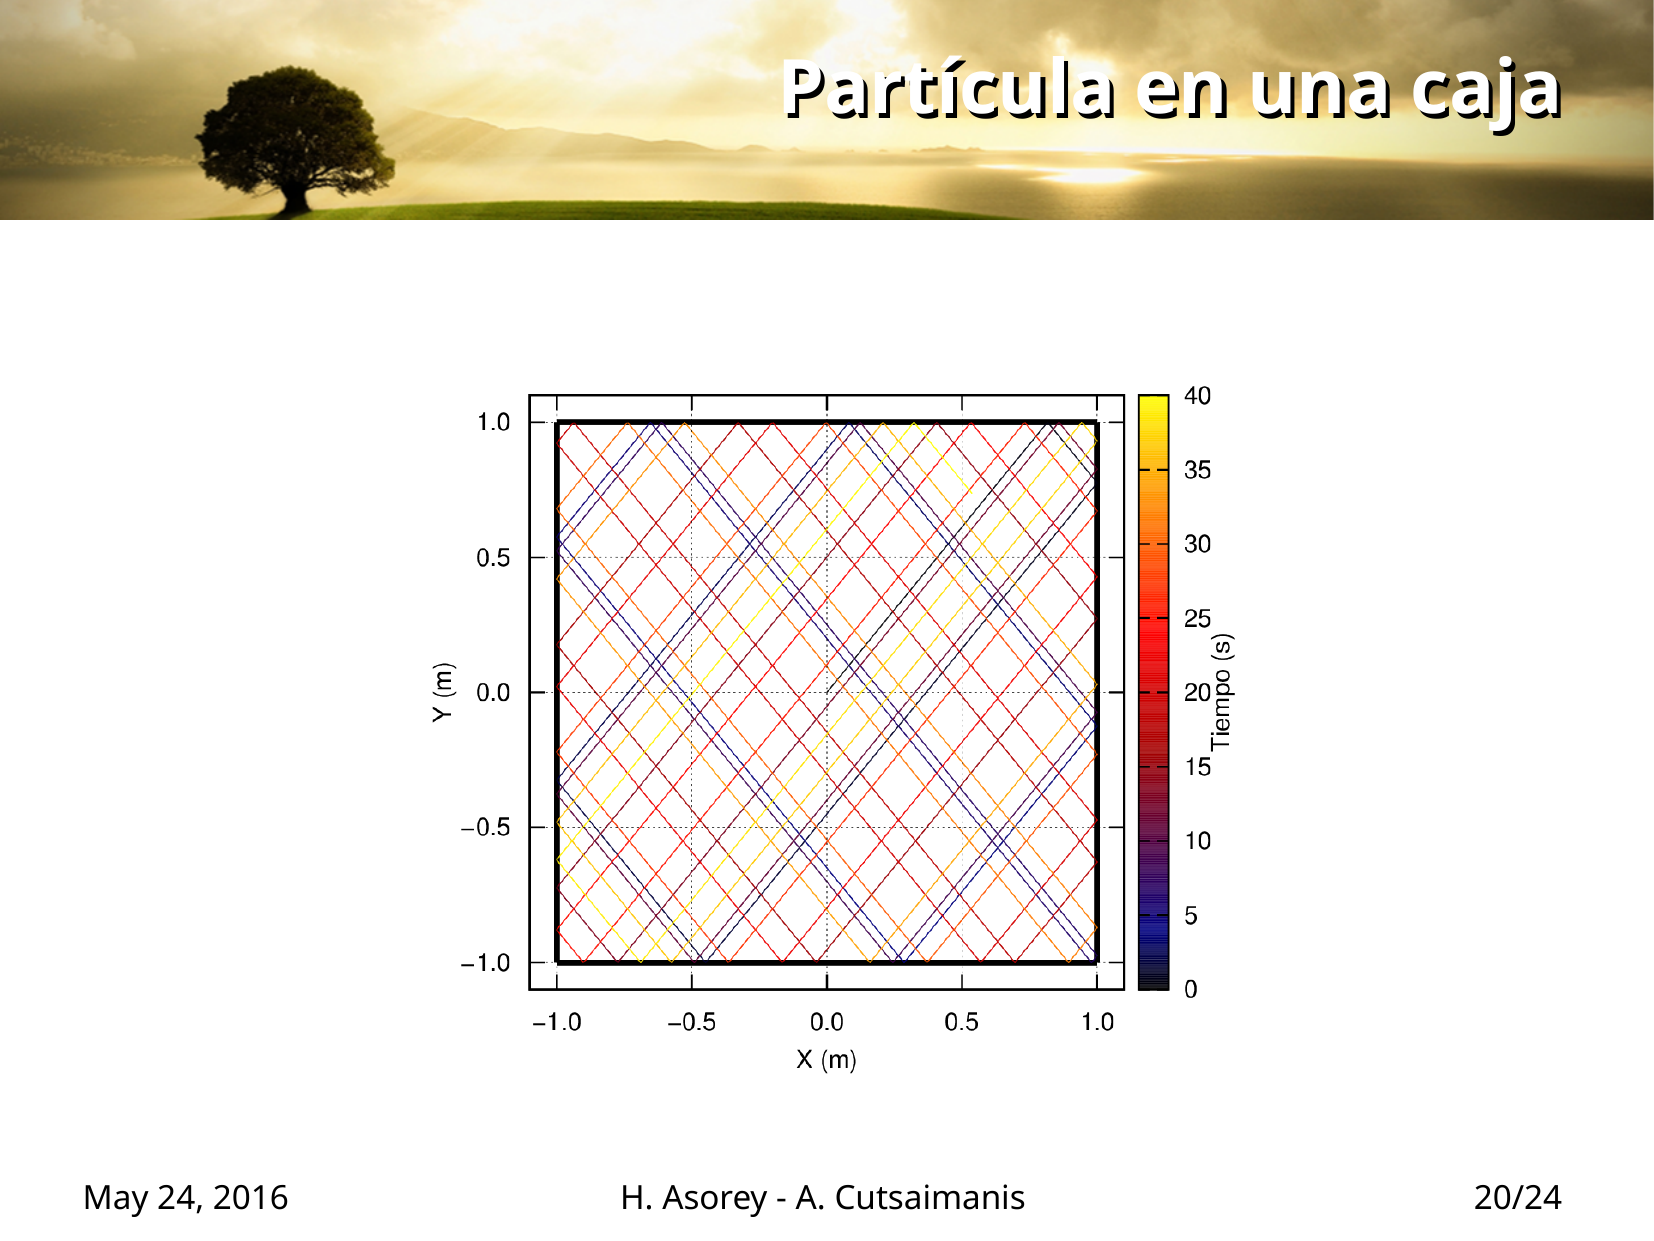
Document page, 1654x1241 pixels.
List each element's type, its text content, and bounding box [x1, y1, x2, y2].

picture [0, 0, 1654, 220]
picture [183, 254, 1470, 1156]
title Partícula en una caja [75, 19, 1564, 151]
